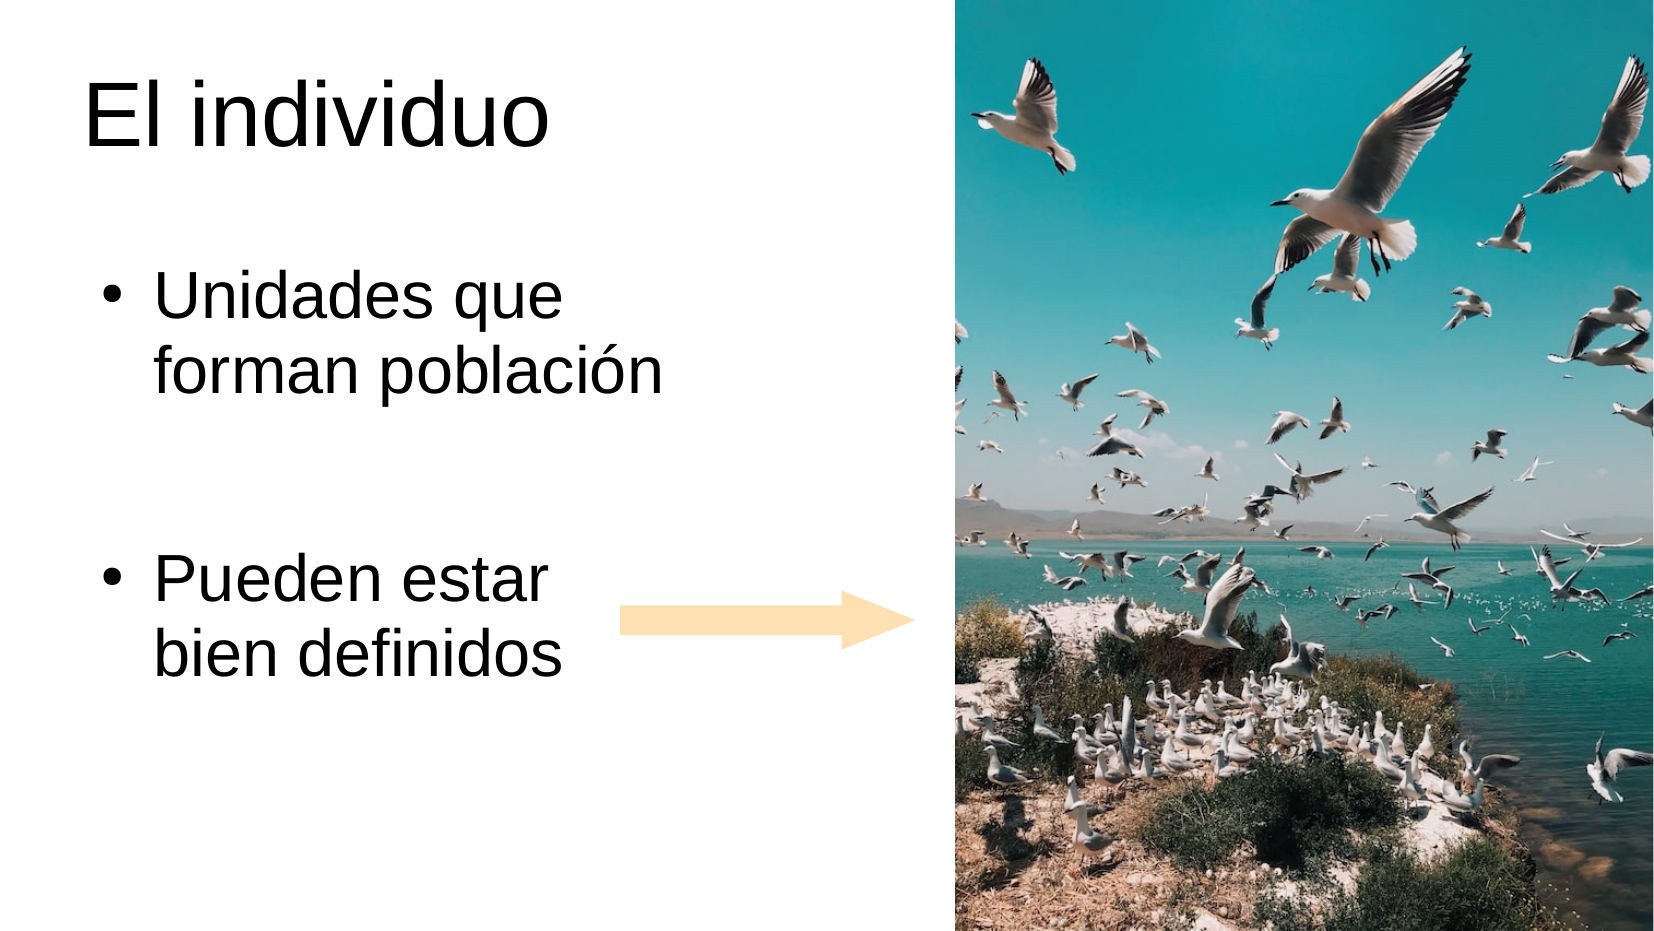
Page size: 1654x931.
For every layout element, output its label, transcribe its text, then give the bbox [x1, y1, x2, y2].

title El individuo [82, 37, 857, 193]
list Unidades que forman población Pueden estar bien definidos [82, 257, 680, 798]
picture [955, 0, 1654, 931]
text_box [620, 590, 916, 650]
